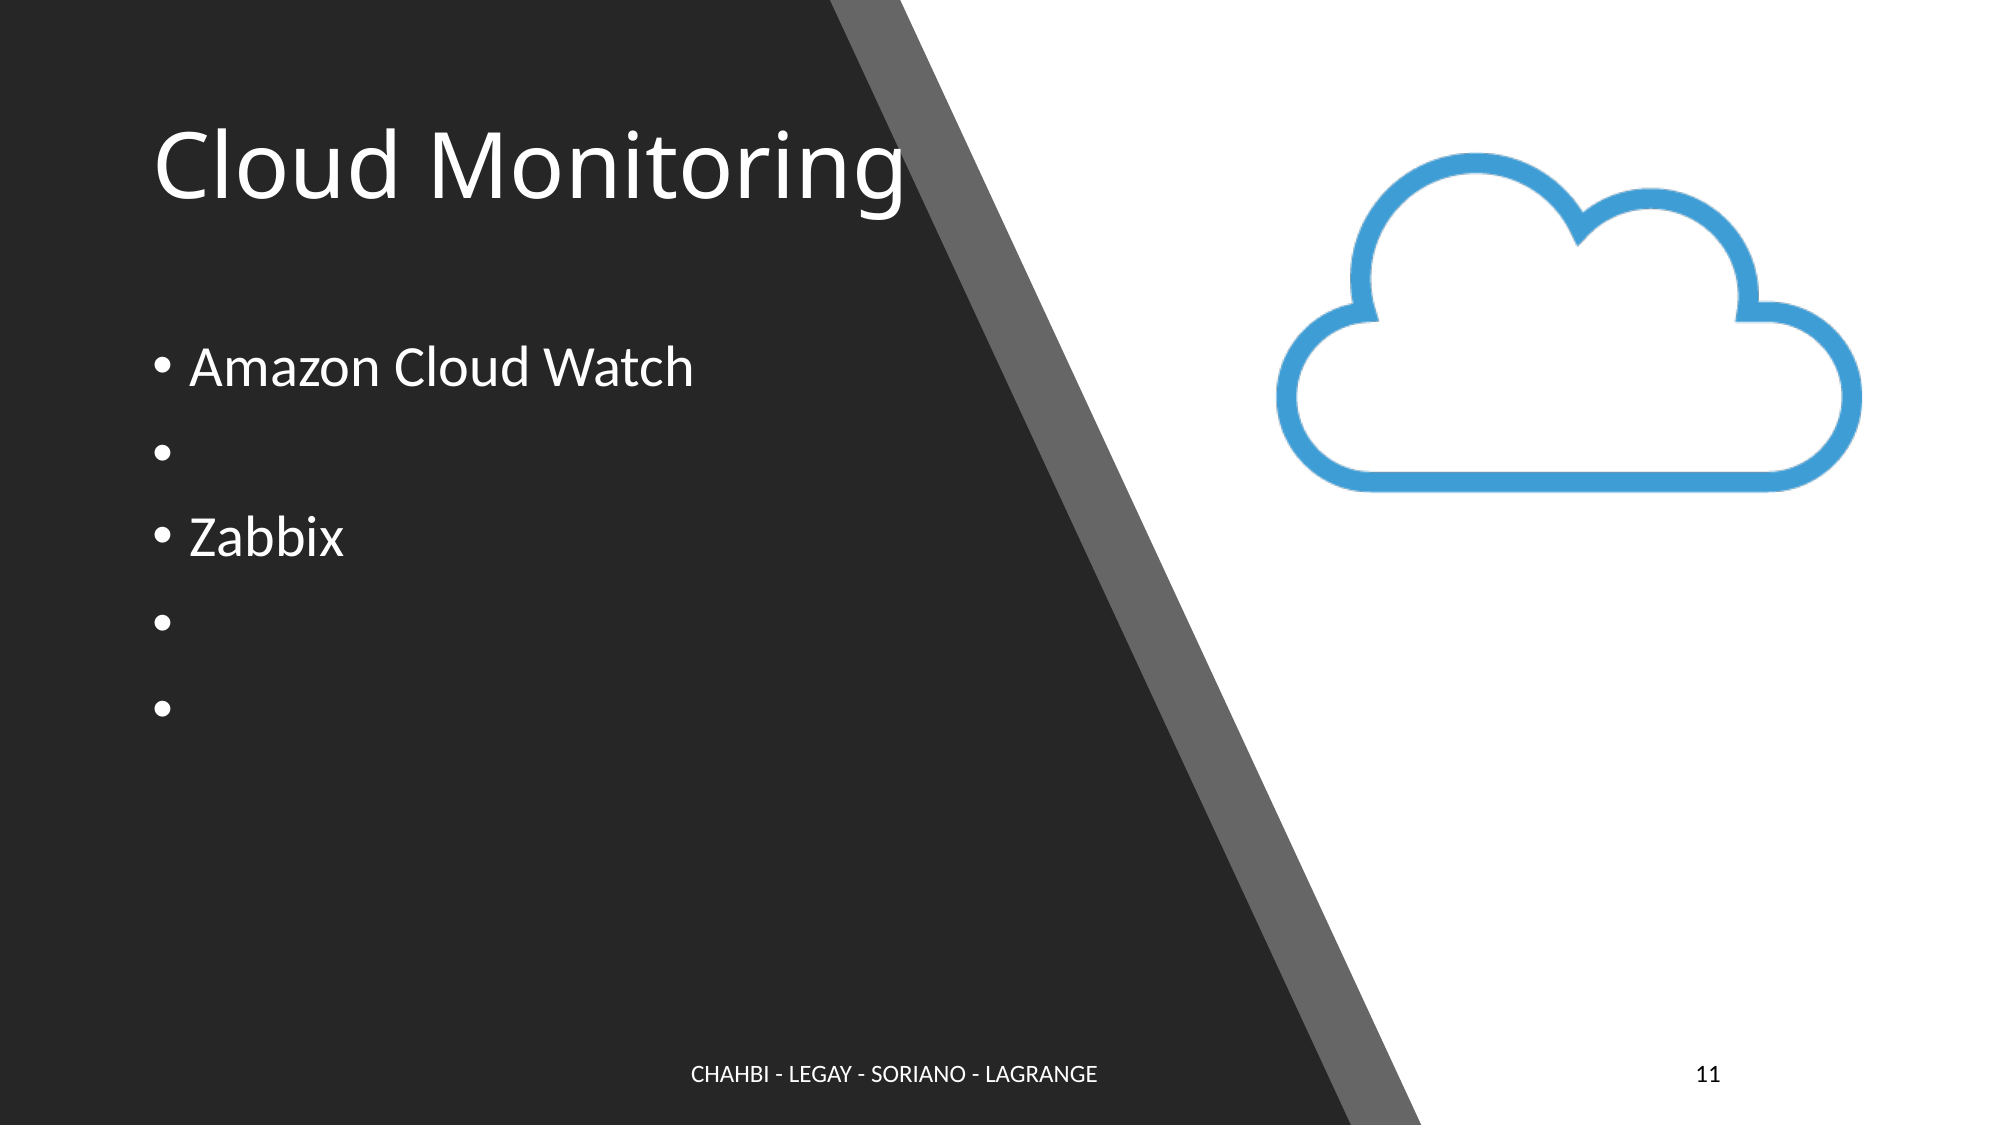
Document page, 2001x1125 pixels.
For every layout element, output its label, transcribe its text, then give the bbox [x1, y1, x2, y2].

text_box [0, 0, 2000, 1125]
slide_number [1680, 1043, 1863, 1103]
list Amazon Cloud Watch Zabbix [137, 329, 1863, 1043]
footer CHAHBI - LEGAY - SORIANO - LAGRANGE [521, 1043, 1269, 1103]
title Cloud Monitoring [137, 59, 1863, 278]
picture [1256, 113, 1885, 531]
